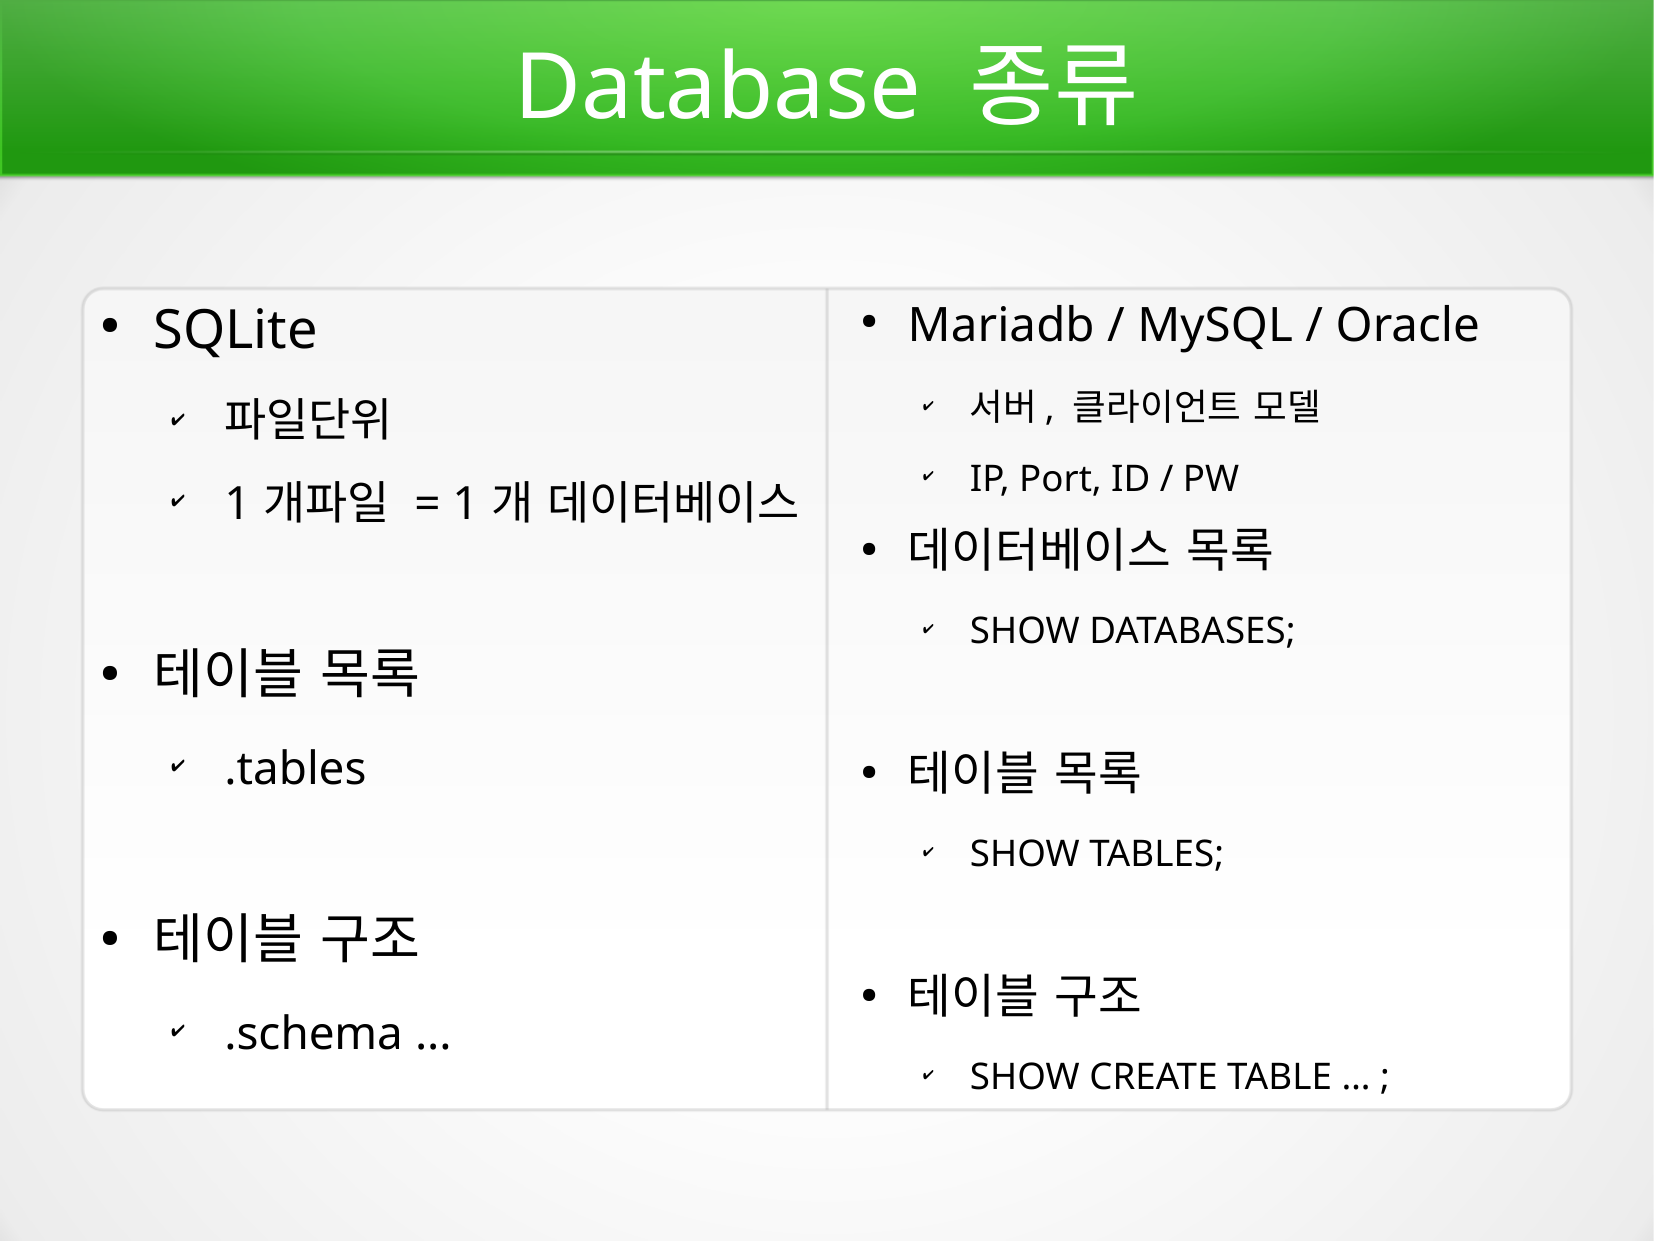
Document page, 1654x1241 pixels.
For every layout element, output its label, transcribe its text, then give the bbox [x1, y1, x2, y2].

picture [0, 0, 1654, 1241]
list SQLite 파일단위 1개파일 = 1개 데이터베이스 테이블 목록 .tables 테이블 구조 .schema ... [82, 290, 809, 1111]
list Mariadb / MySQL / Oracle 서버, 클라이언트 모델 IP, Port, ID / PW 데이터베이스 목록 SHOW DATABASES; 테이블 목록 SHOW TABLES; 테이블 구조 SHOW CREATE TABLE … ; [845, 290, 1572, 1111]
title Database 종류 [82, 11, 1571, 154]
